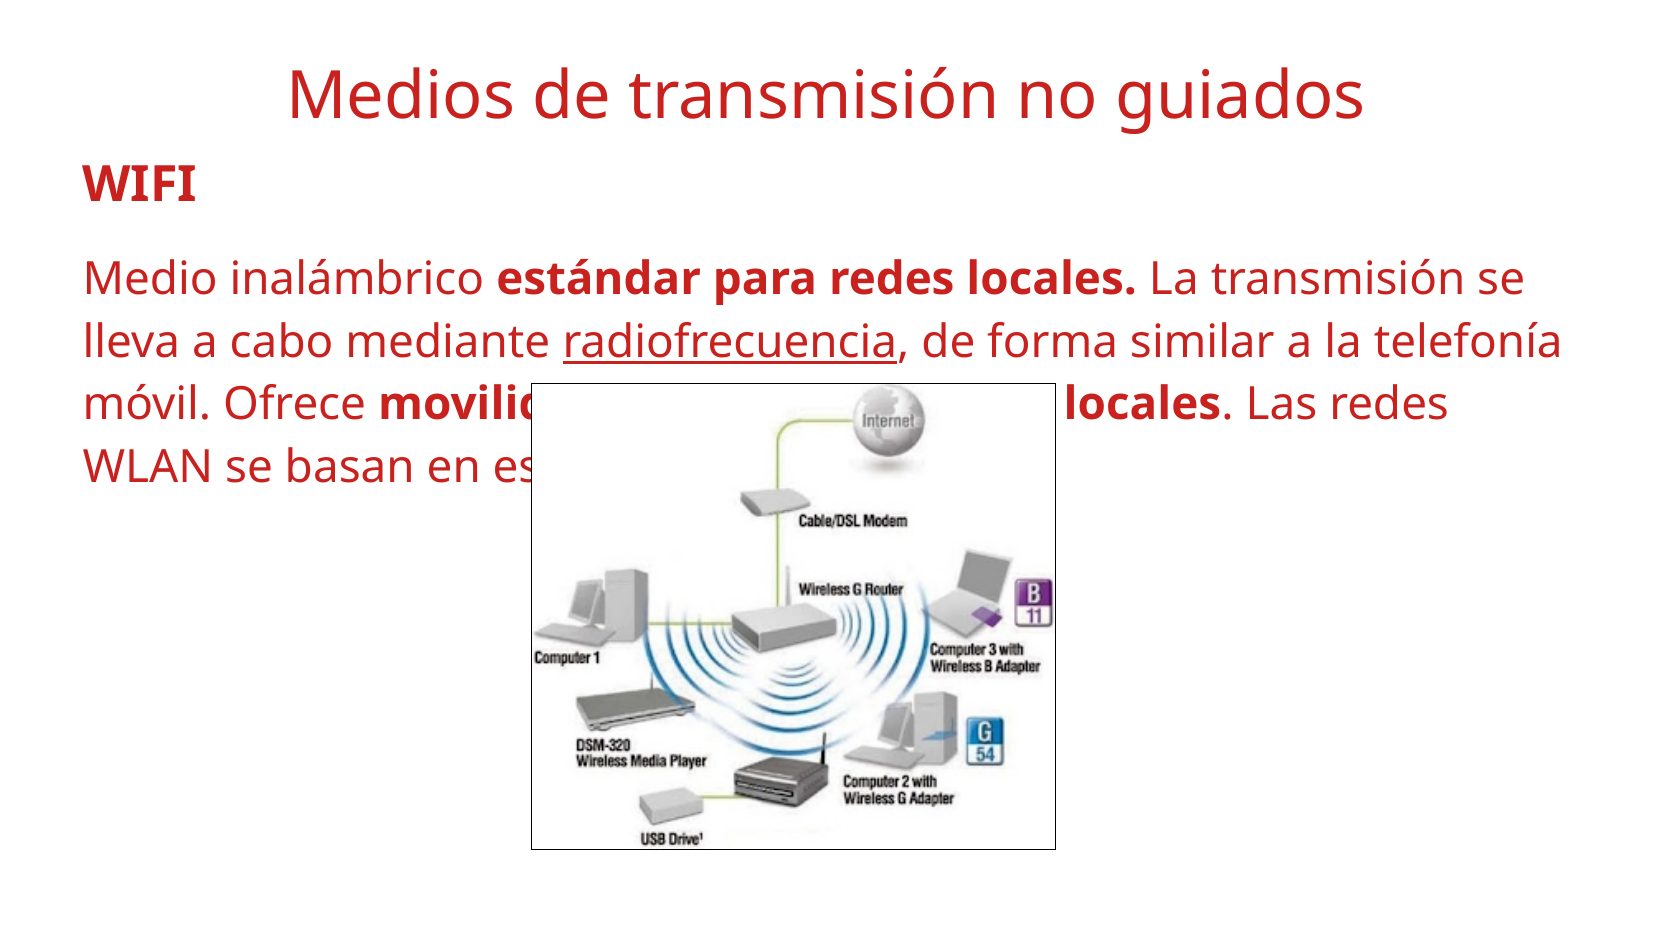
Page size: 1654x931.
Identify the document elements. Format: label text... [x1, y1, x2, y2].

title Medios de transmisión no guiados [82, 37, 1571, 148]
picture [531, 383, 1056, 850]
list WIFI Medio inalámbrico estándar para redes locales. La transmisión se lleva a cabo mediante radiofrecuencia, de forma similar a la telefonía móvil. Ofrece movilidad dentro de las redes locales. Las redes WLAN se basan en esta tecnología. [82, 147, 1565, 875]
